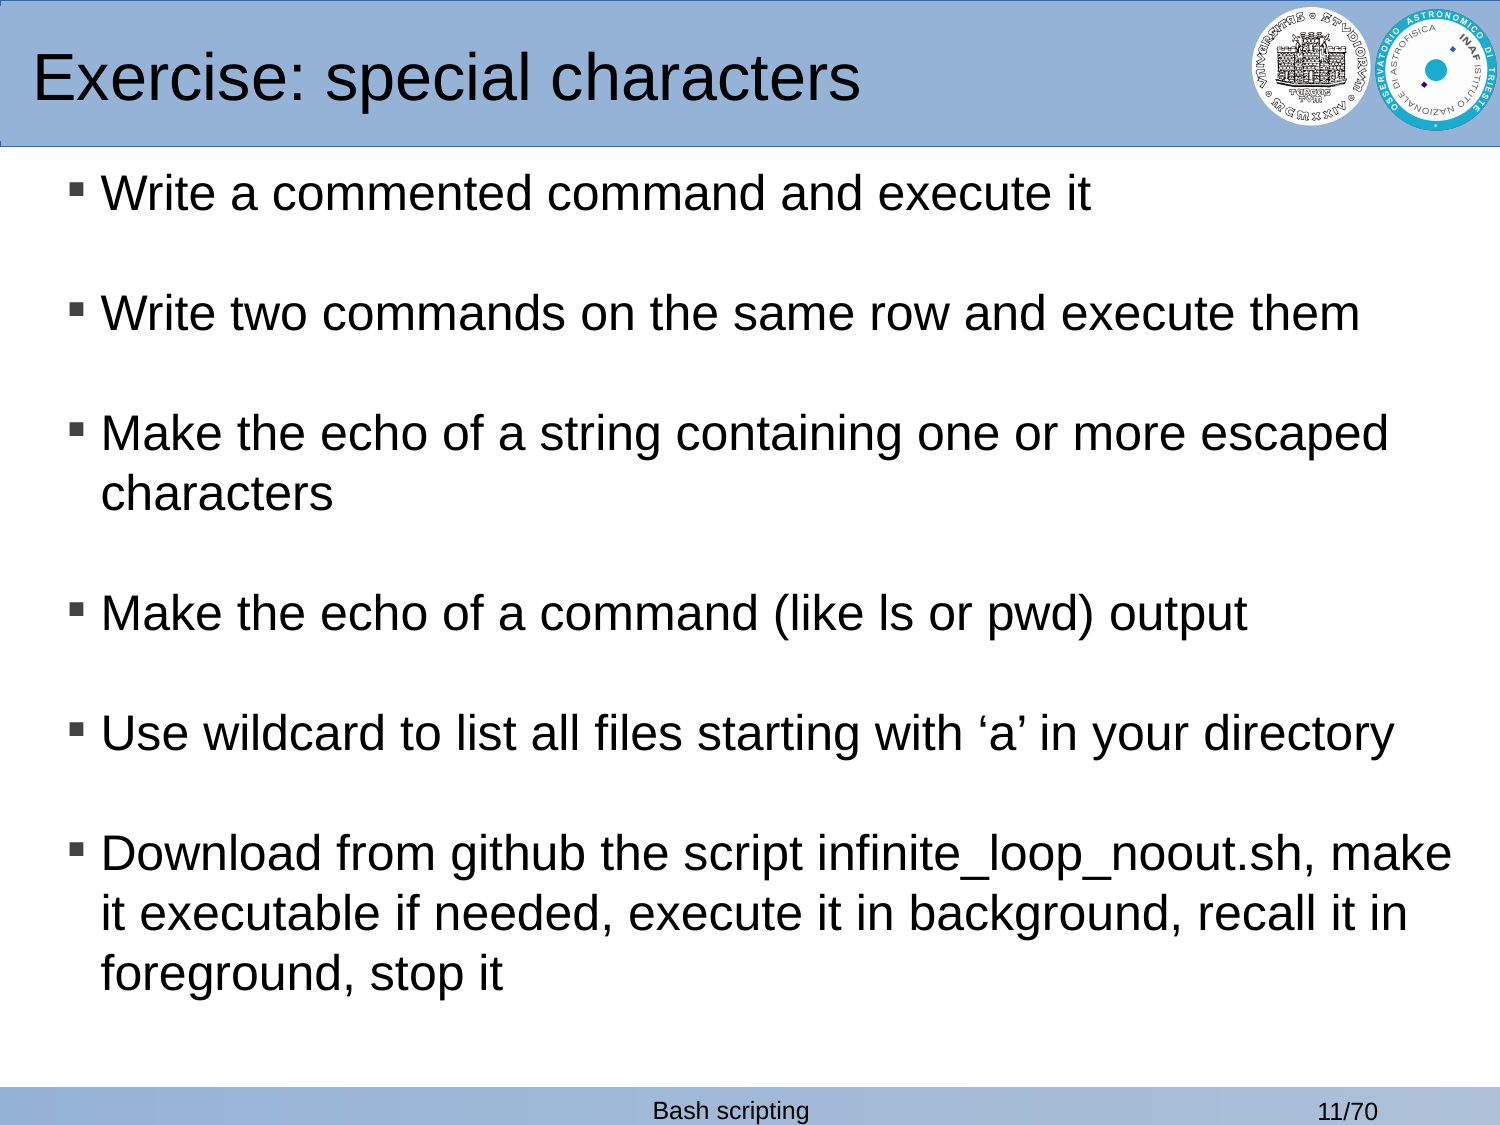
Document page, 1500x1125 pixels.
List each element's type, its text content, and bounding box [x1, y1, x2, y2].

text_box Exercise: special characters [0, 5, 1232, 141]
list Write a commented command and execute it Write two commands on the same row and execute them Make the echo of a string containing one or more escaped characters Make the echo of a command (like ls or pwd) output Use wildcard to list all files starting with ‘a’ in your directory Download from github the script infinite_loop_noout.sh, make it executable if needed, execute it in background, recall it in foreground, stop it [10, 152, 1500, 1099]
picture [1252, 0, 1500, 152]
